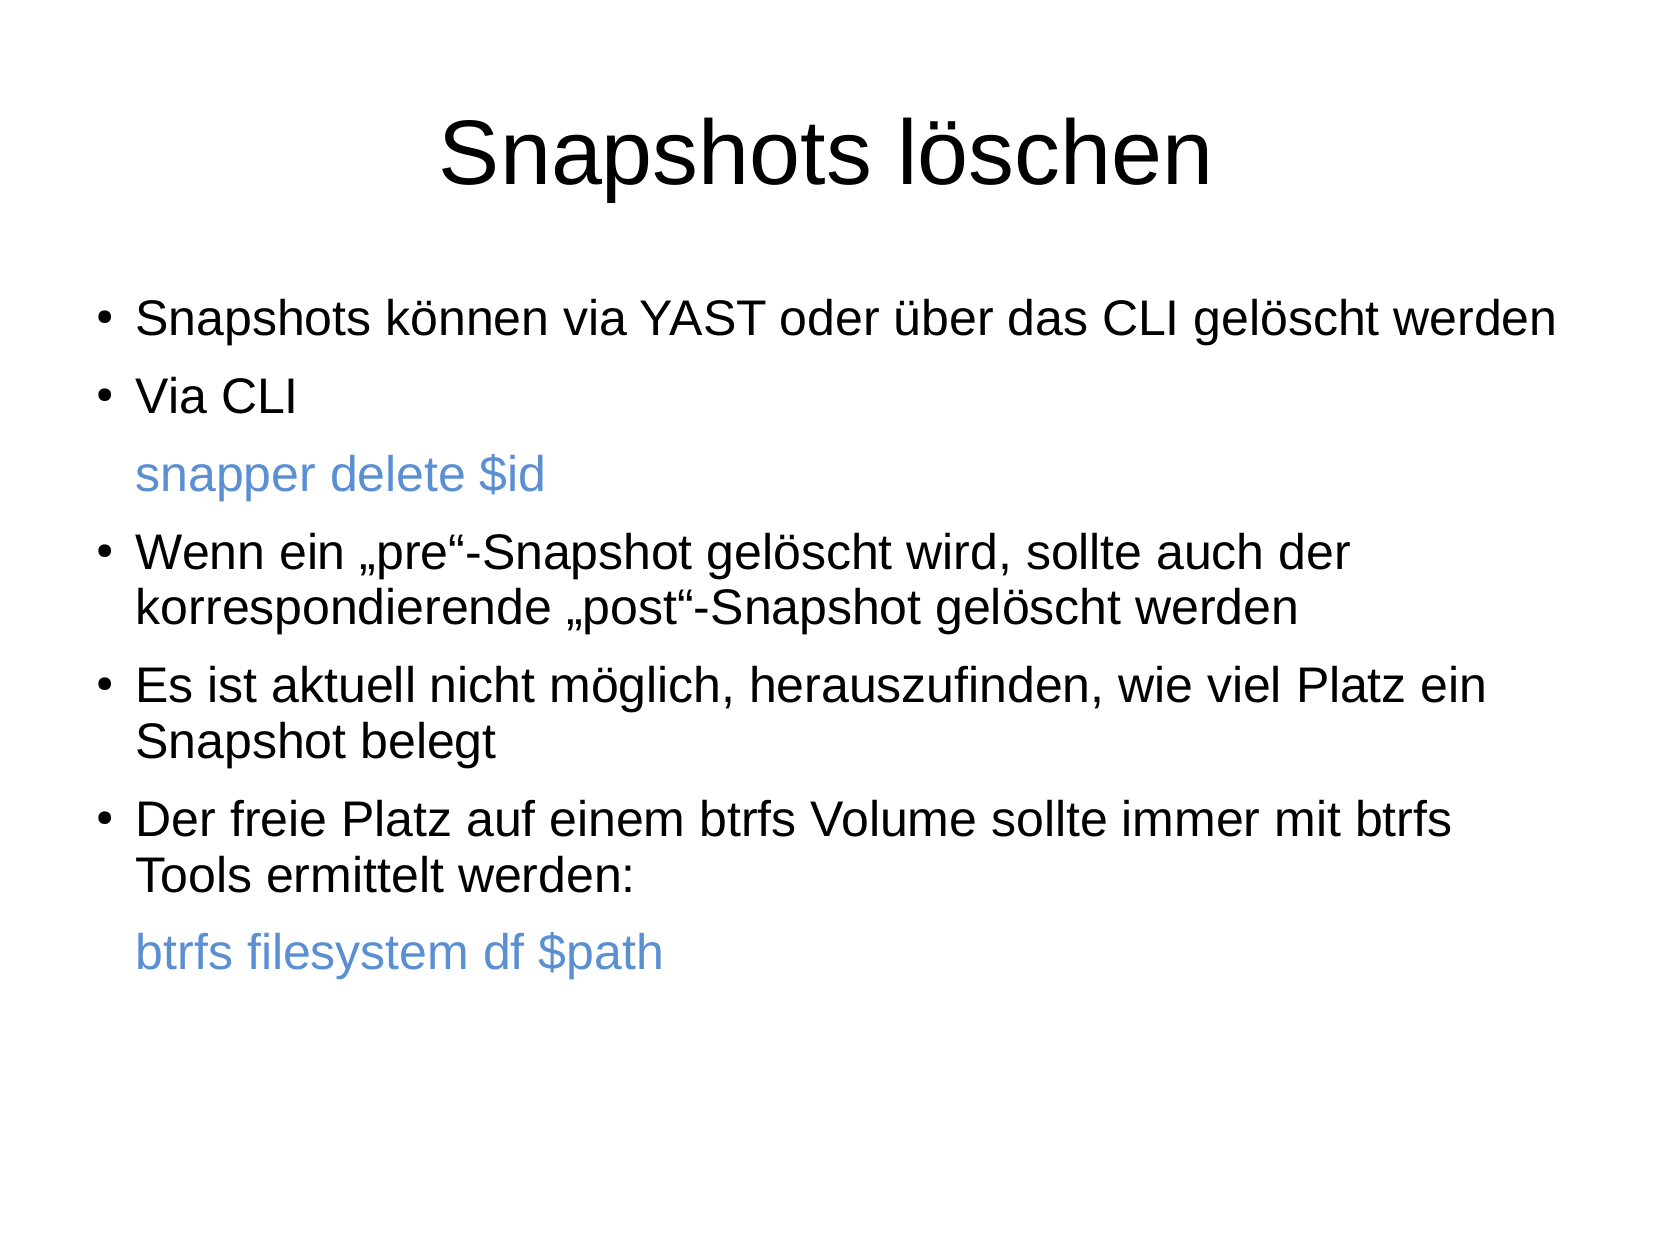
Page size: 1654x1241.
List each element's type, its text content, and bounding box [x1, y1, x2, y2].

title Snapshots löschen [82, 49, 1571, 257]
list Snapshots können via YAST oder über das CLI gelöscht werden Via CLI snapper delete $id Wenn ein „pre“-Snapshot gelöscht wird, sollte auch der korrespondierende „post“-Snapshot gelöscht werden Es ist aktuell nicht möglich, herauszufinden, wie viel Platz ein Snapshot belegt Der freie Platz auf einem btrfs Volume sollte immer mit btrfs Tools ermittelt werden: btrfs filesystem df $path [82, 290, 1571, 1010]
